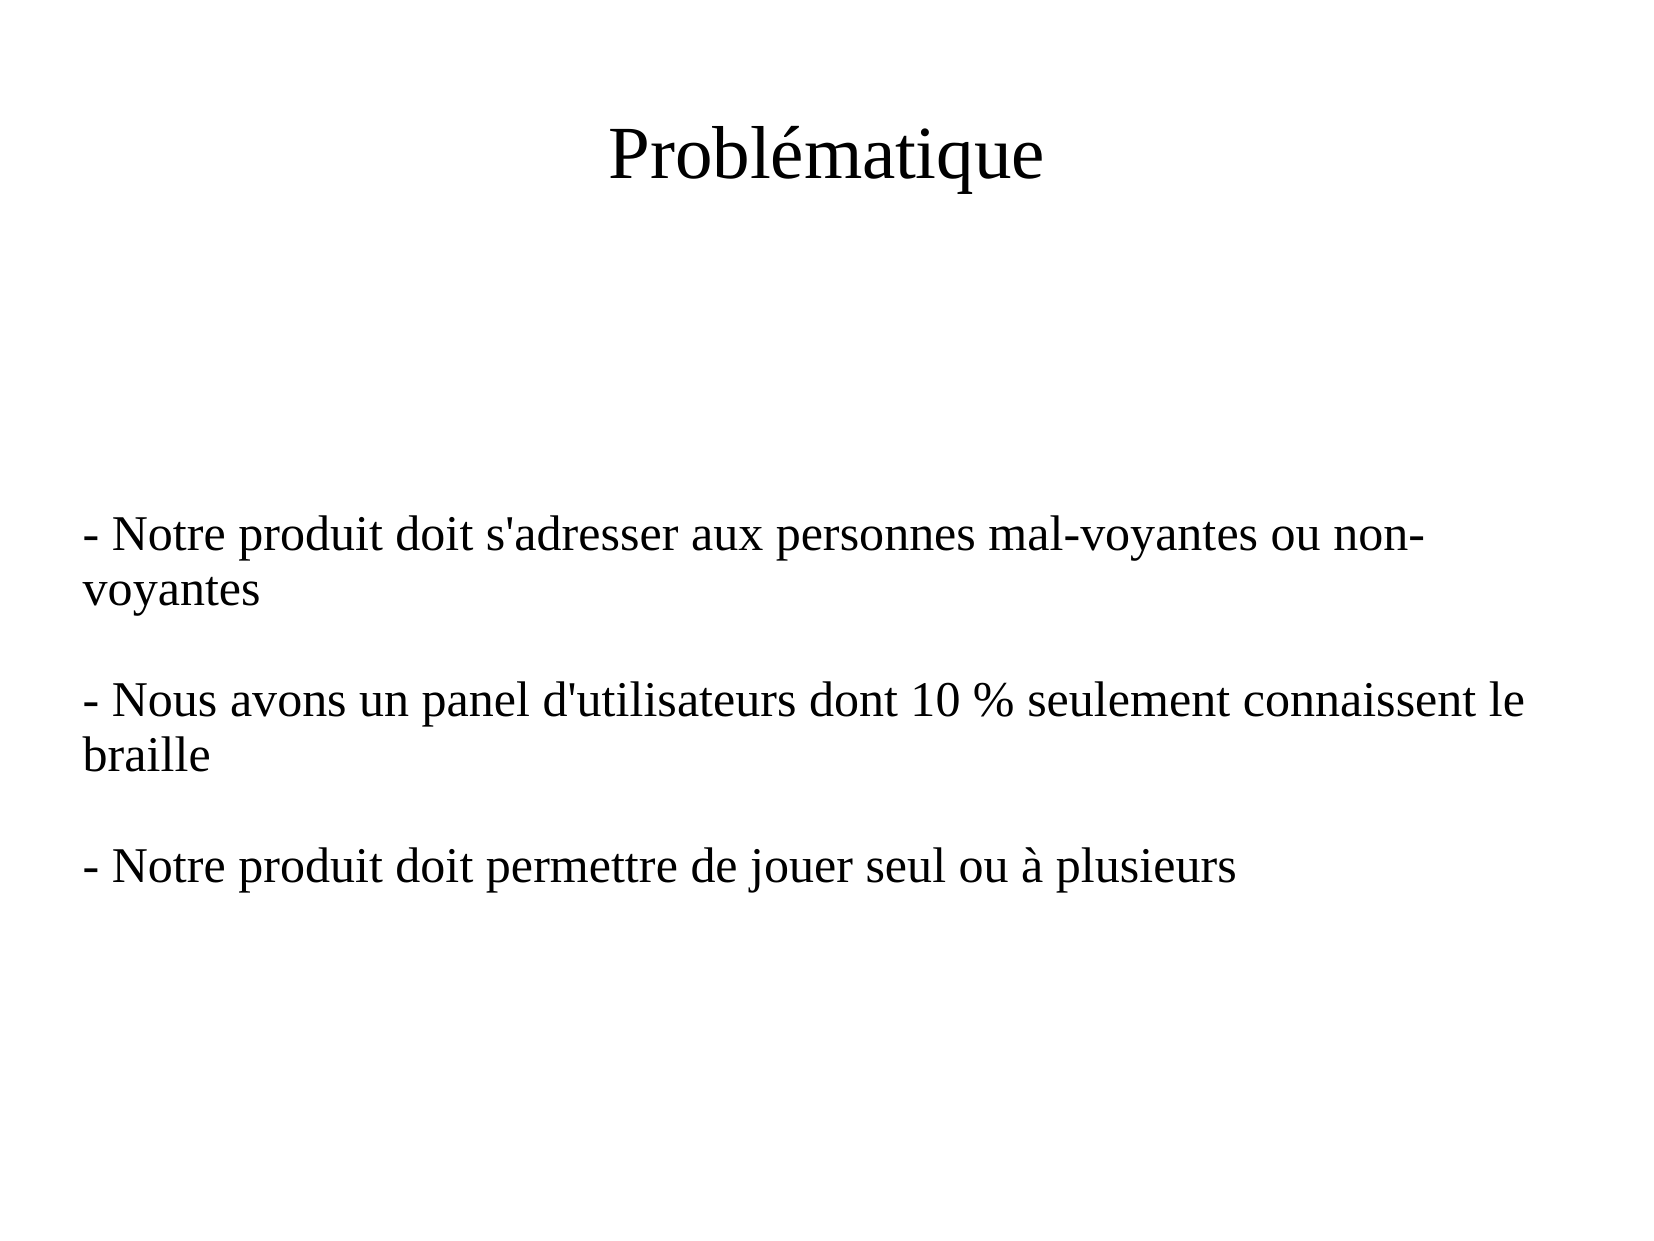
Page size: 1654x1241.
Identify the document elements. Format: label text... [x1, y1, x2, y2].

text_box - Notre produit doit s'adresser aux personnes mal-voyantes ou non-voyantes - Nous avons un panel d'utilisateurs dont 10 % seulement connaissent le braille - Notre produit doit permettre de jouer seul ou à plusieurs [82, 290, 1571, 1109]
title Problématique [82, 49, 1571, 257]
